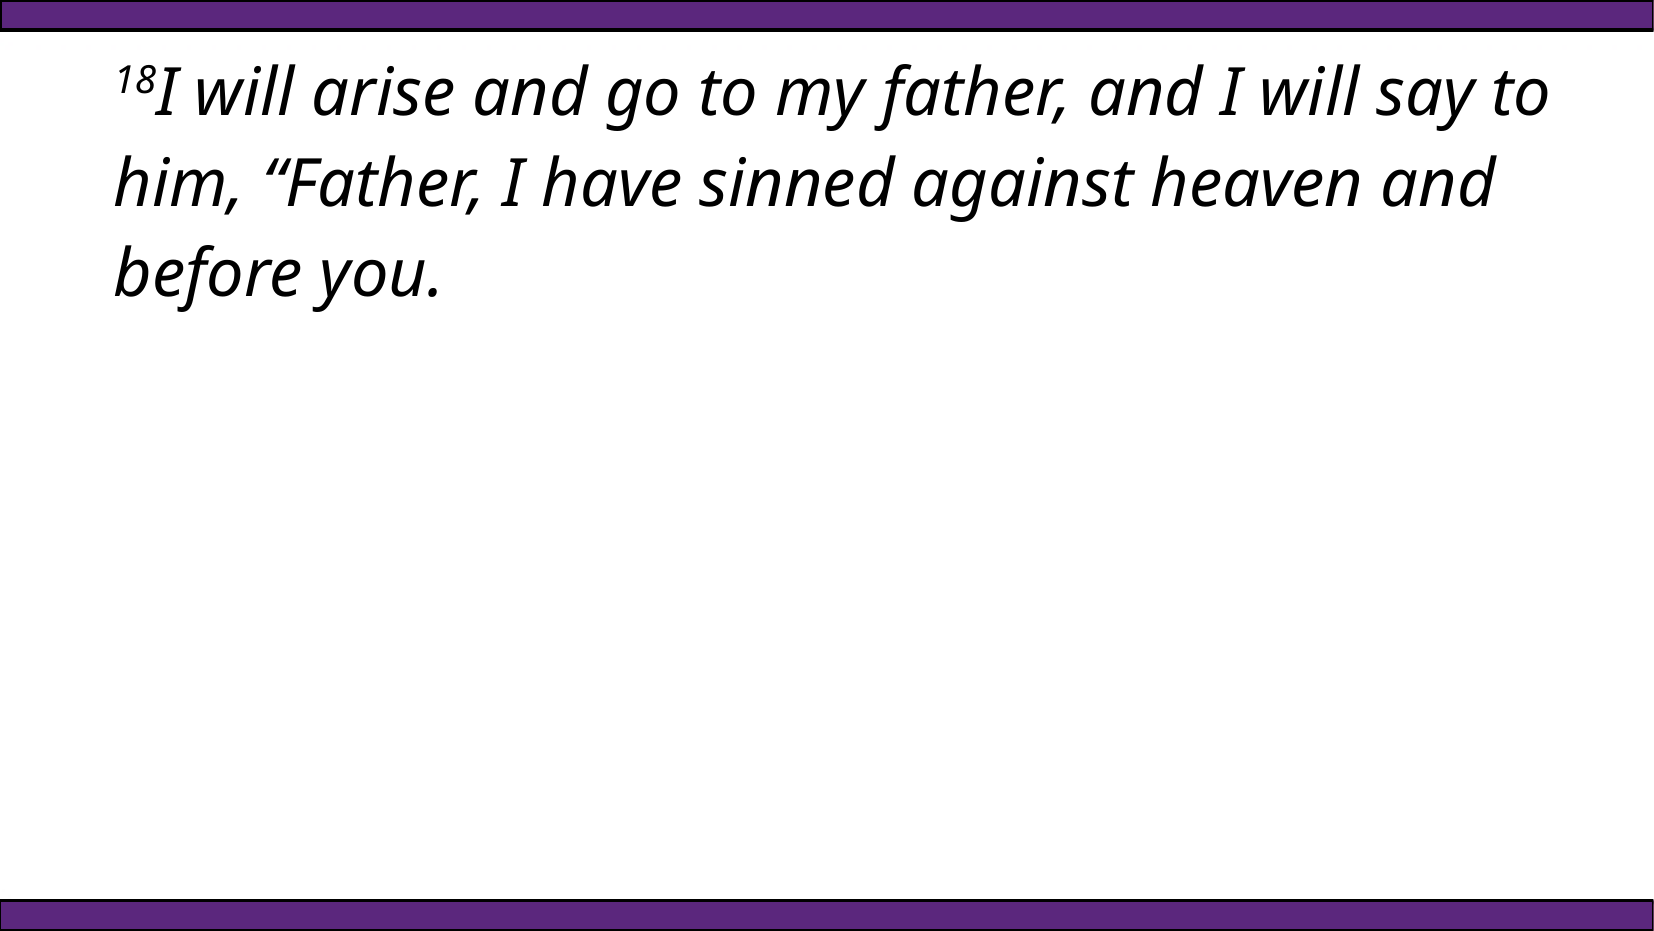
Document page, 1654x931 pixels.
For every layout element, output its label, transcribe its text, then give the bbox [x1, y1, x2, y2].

text_box [0, 900, 1654, 931]
picture [0, 31, 1654, 900]
text_box 18I will arise and go to my father, and I will say to him, “Father, I have sinned against heaven and before you. [98, 36, 1591, 318]
text_box [0, 0, 1654, 31]
